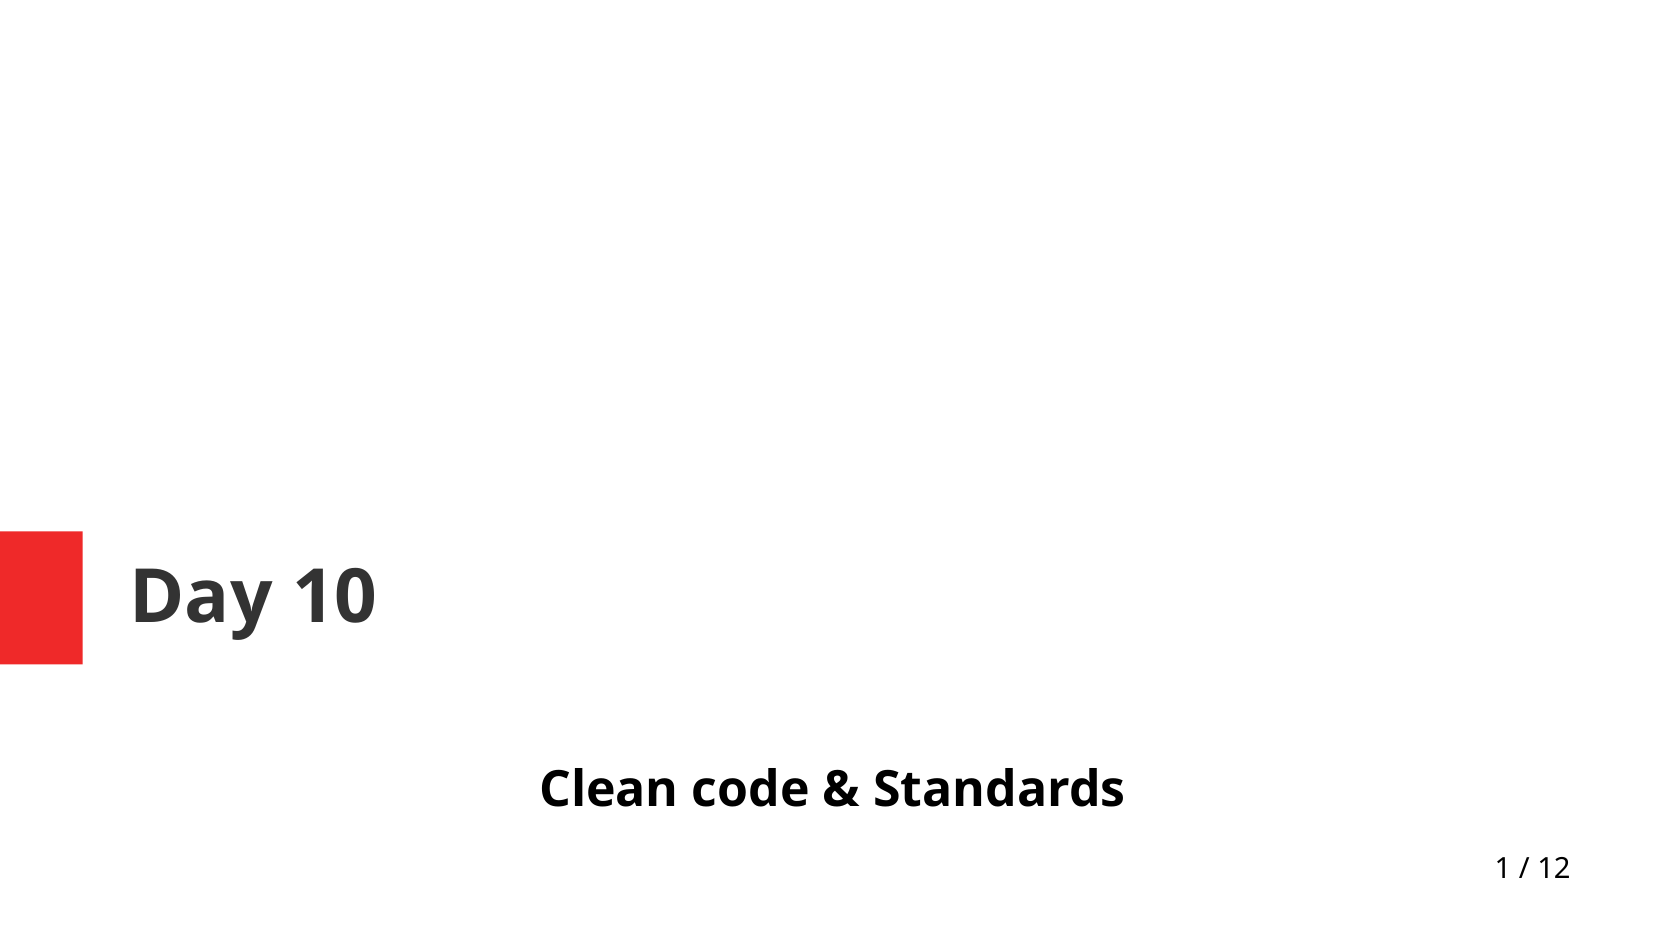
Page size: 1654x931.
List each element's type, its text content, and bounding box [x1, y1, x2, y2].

subtitle Clean code & Standards [129, 726, 1536, 848]
title Day 10 [129, 504, 1536, 683]
